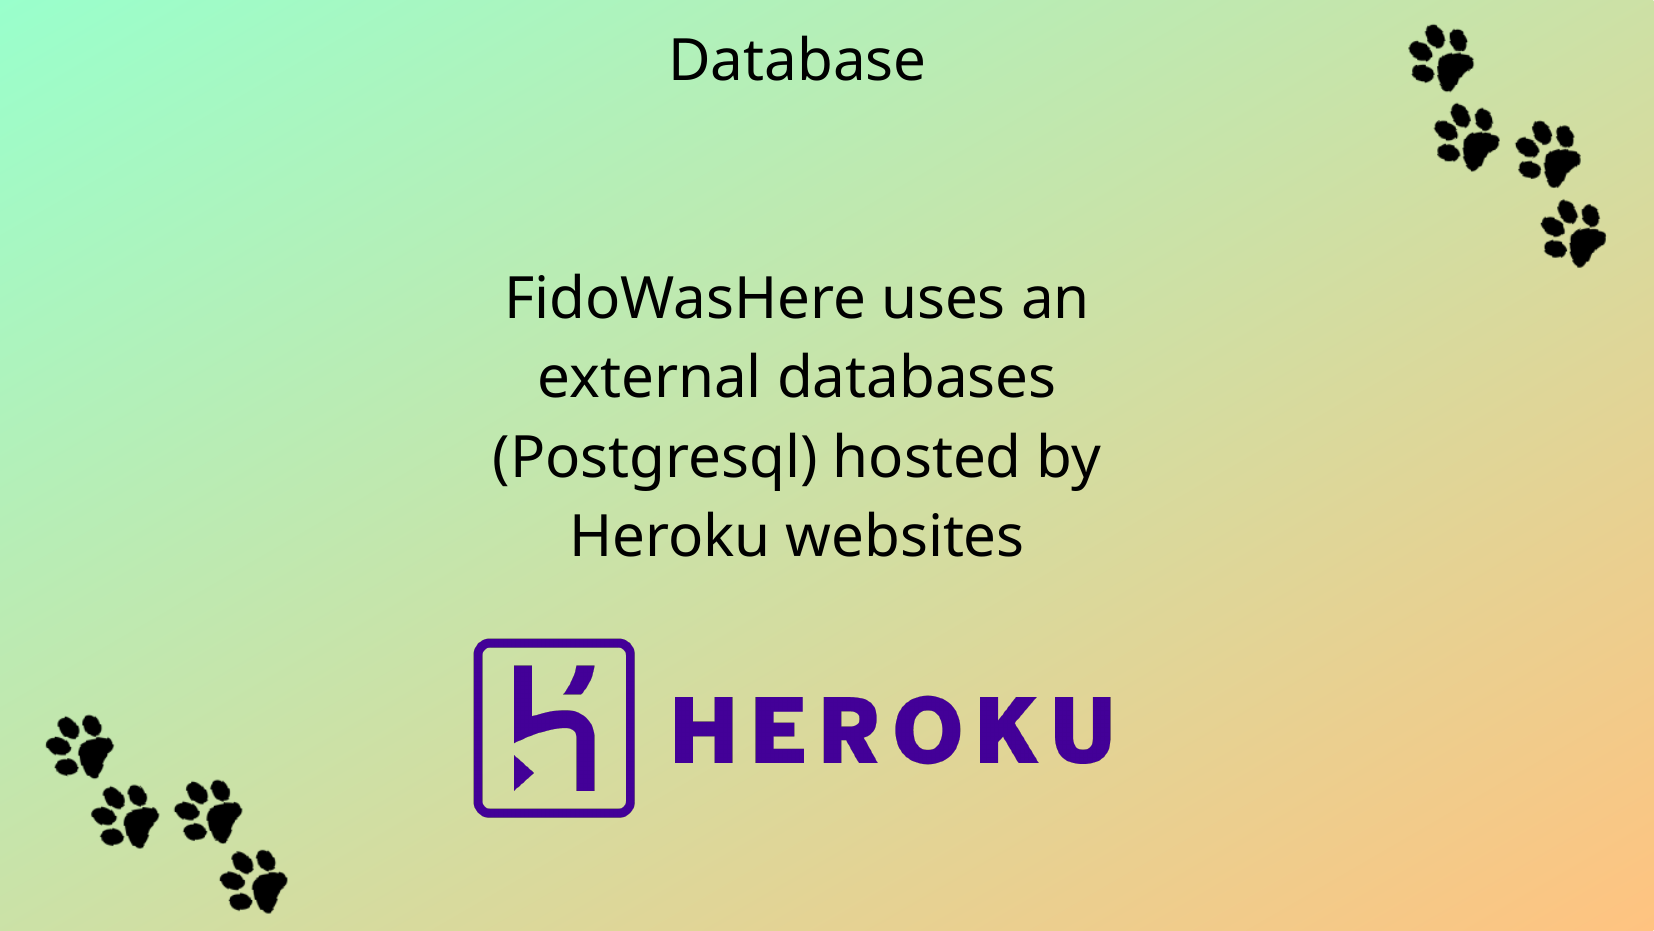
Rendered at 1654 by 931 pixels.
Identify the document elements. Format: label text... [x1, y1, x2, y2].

subtitle Database [413, 0, 1182, 175]
text_box FidoWasHere uses an external databases (Postgresql) hosted by Heroku websites [413, 298, 1182, 532]
picture [1311, 0, 1654, 363]
picture [0, 609, 388, 931]
picture [393, 558, 1198, 898]
